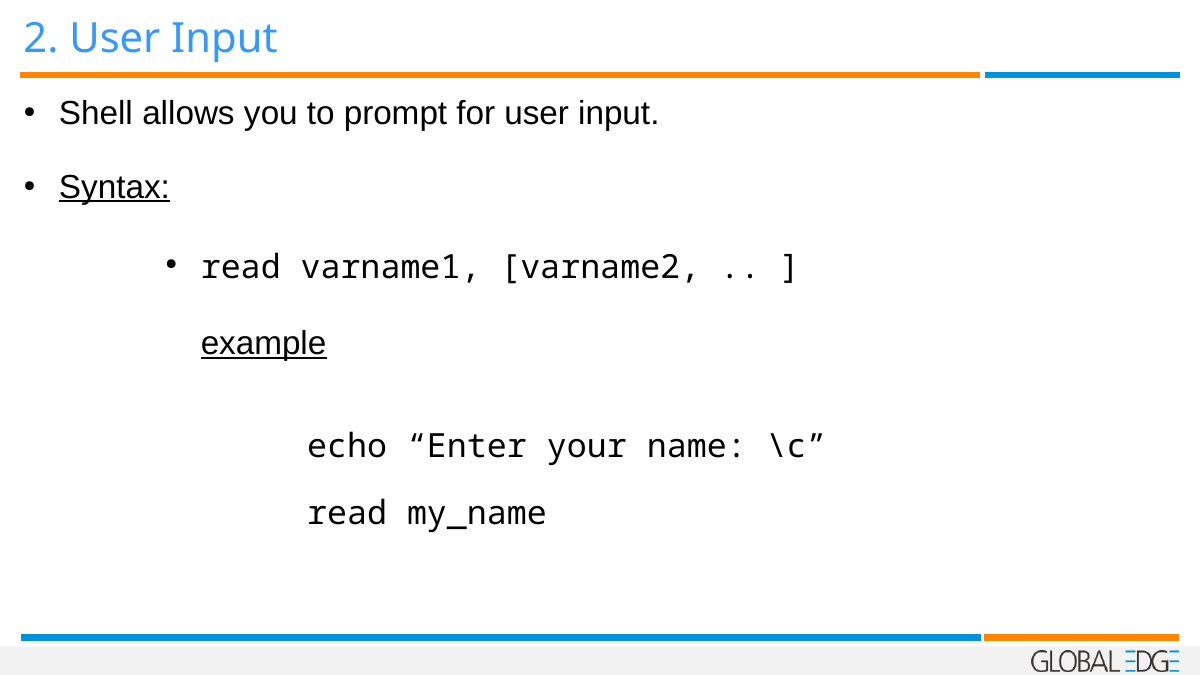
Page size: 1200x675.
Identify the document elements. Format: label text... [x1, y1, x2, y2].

subtitle Shell allows you to prompt for user input. Syntax: read varname1, [varname2, .. ] example echo “Enter your name: \c” read my_name [23, 94, 1170, 615]
picture [1031, 650, 1179, 672]
title 2. User Input [12, 9, 1088, 63]
